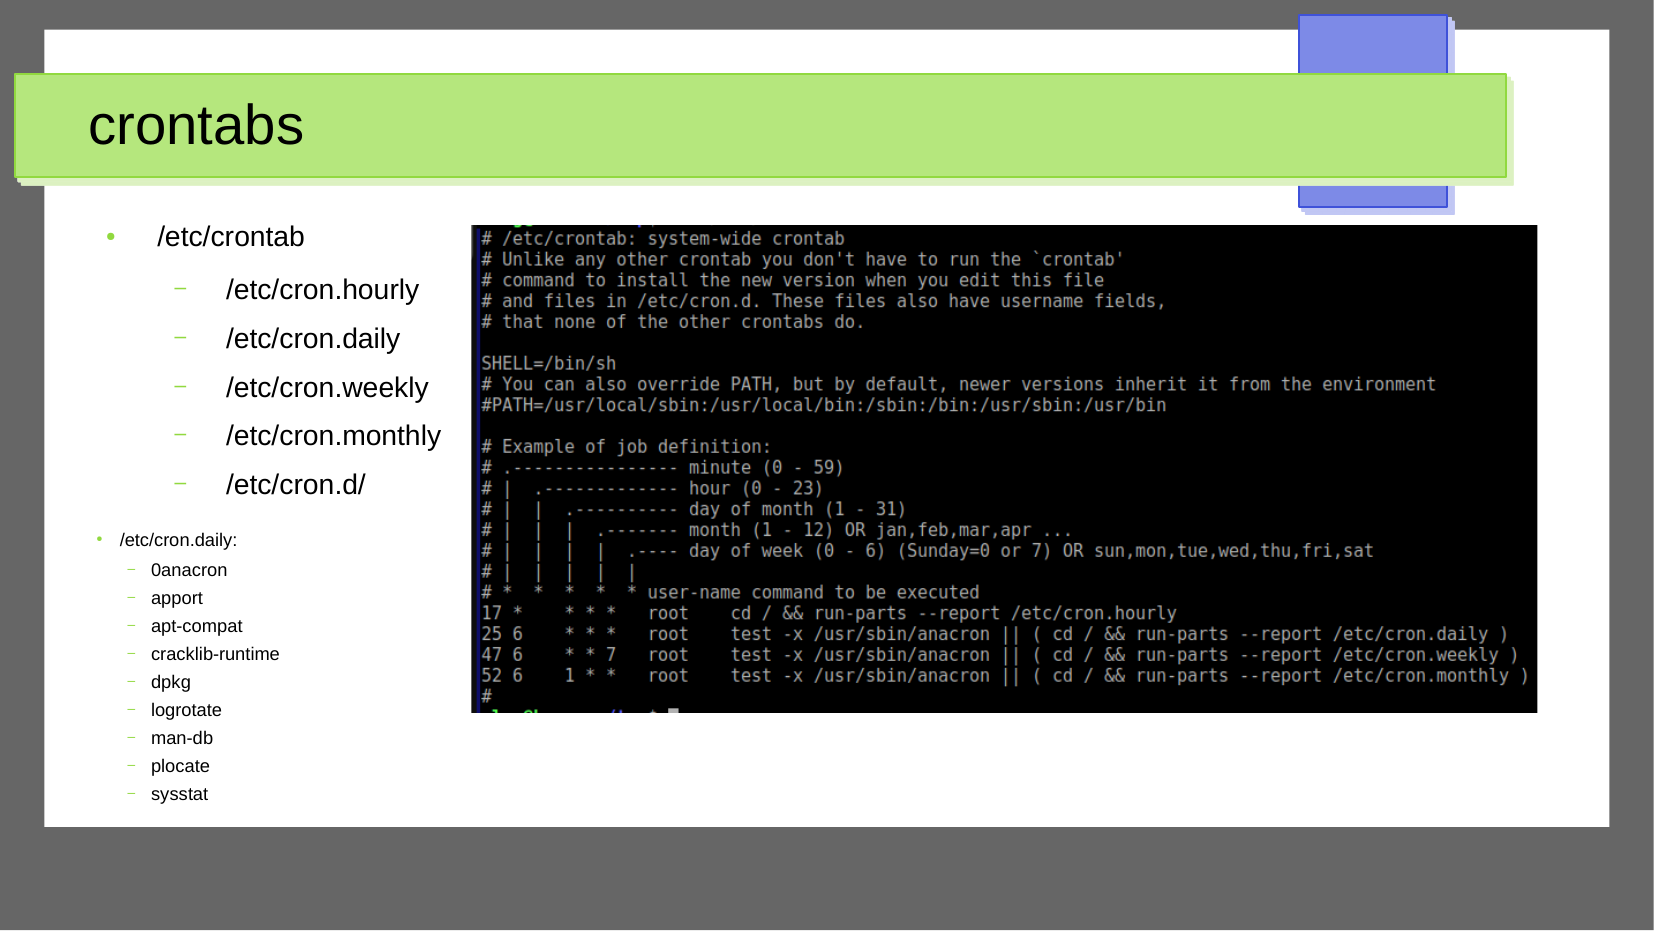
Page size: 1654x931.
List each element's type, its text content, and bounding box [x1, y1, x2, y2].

list /etc/cron.daily: 0anacron apport apt-compat cracklib-runtime dpkg logrotate man-db plocate sysstat [88, 529, 451, 812]
list /etc/crontab /etc/cron.hourly /etc/cron.daily /etc/cron.weekly /etc/cron.monthly /etc/cron.d/ [88, 221, 488, 504]
picture [471, 225, 1538, 713]
title crontabs [88, 73, 1506, 178]
